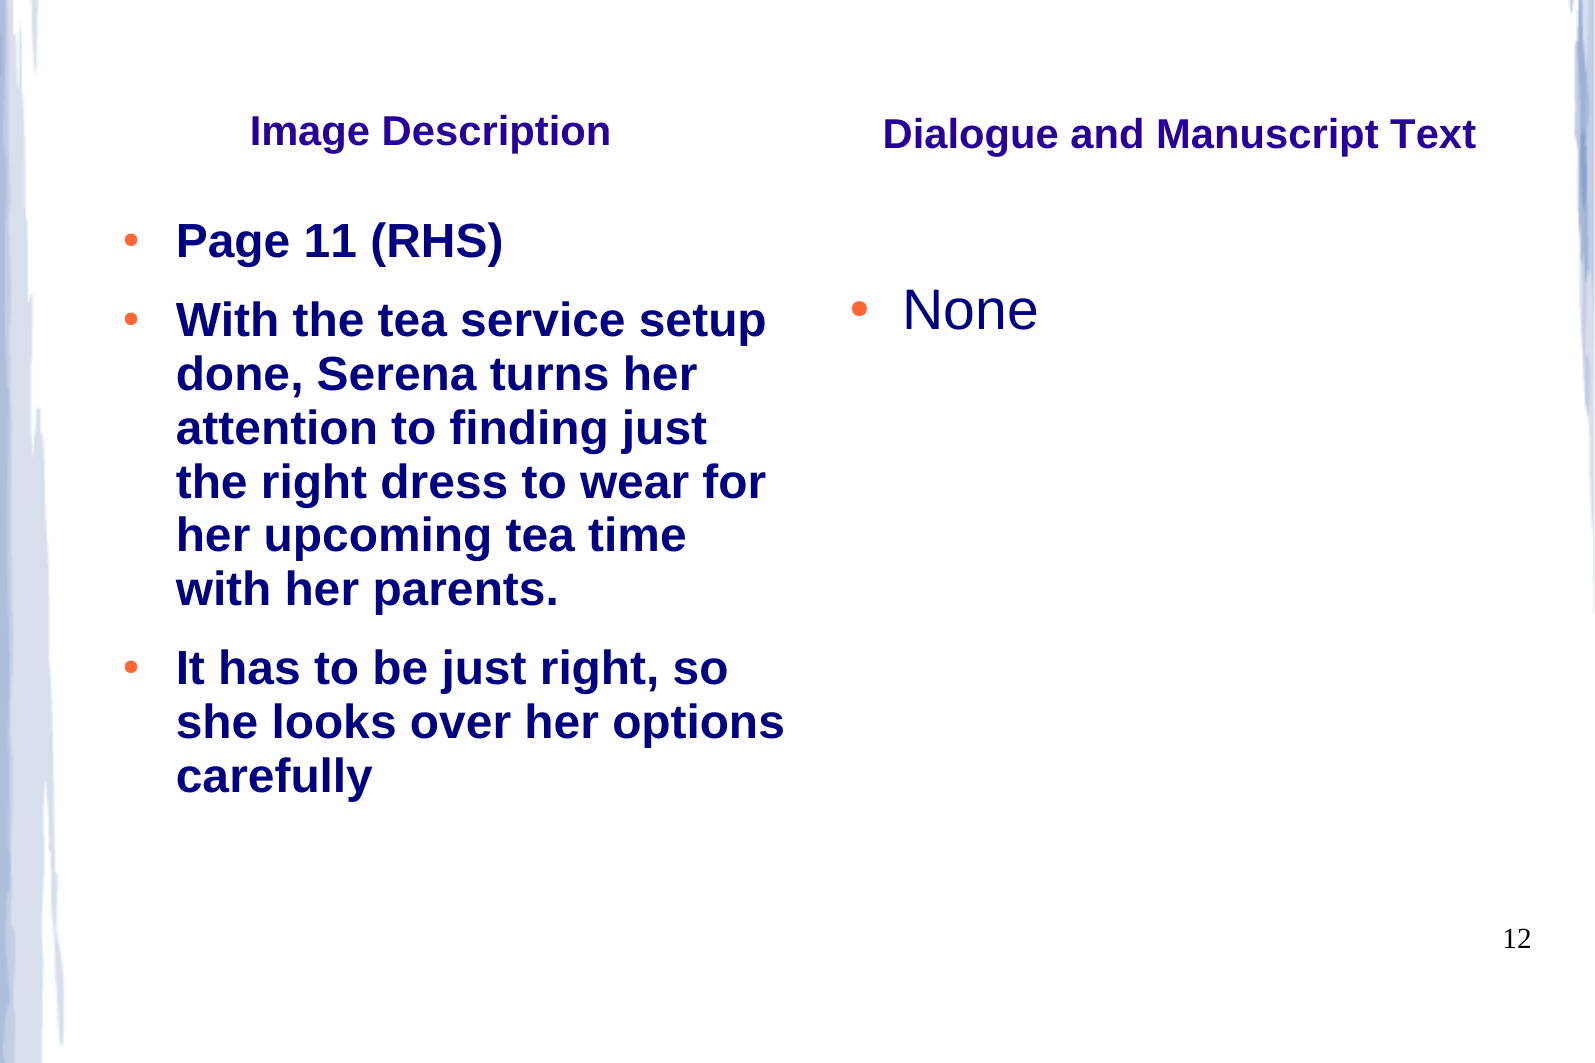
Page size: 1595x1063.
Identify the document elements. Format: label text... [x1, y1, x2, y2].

list None [831, 278, 1516, 931]
title Image Description [79, 42, 796, 220]
picture [0, 0, 1595, 1063]
list Page 11 (RHS) With the tea service setup done, Serena turns her attention to finding just the right dress to wear for her upcoming tea time with her parents. It has to be just right, so she looks over her options carefully [105, 214, 789, 815]
title Dialogue and Manuscript Text [825, 45, 1541, 223]
